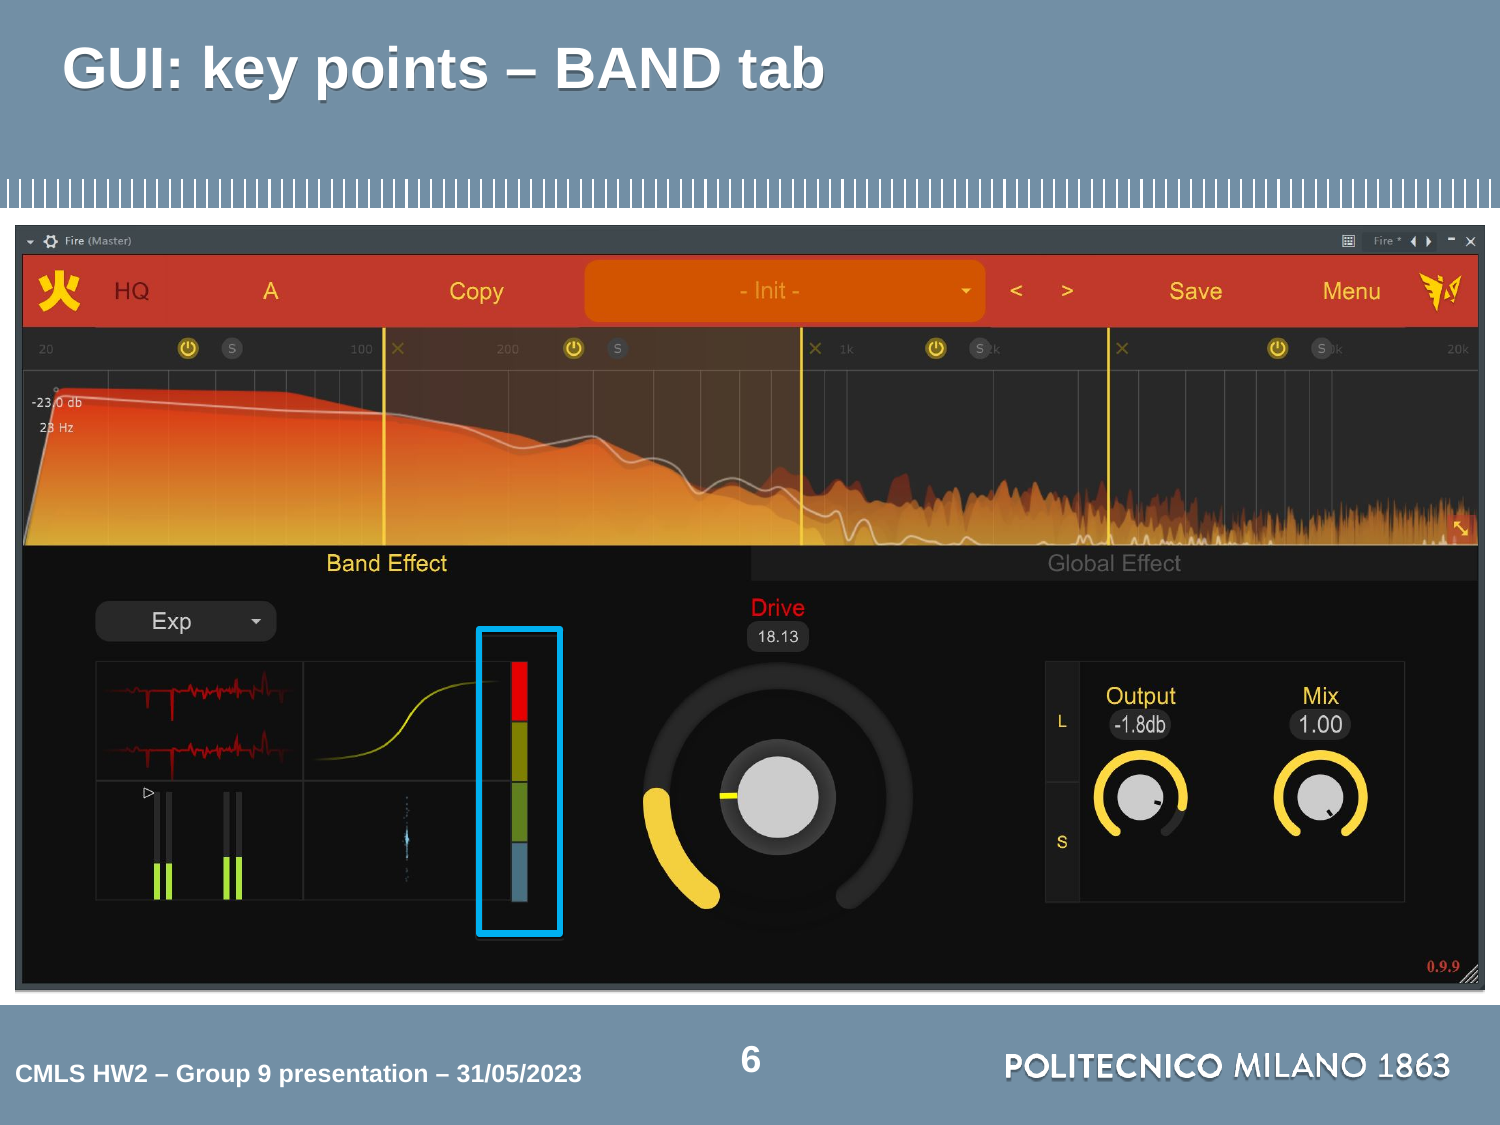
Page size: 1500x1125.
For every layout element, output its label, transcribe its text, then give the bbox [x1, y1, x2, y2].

text_box CMLS HW2 – Group 9 presentation – 31/05/2023 [0, 1049, 610, 1125]
text_box 6 [576, 1027, 927, 1088]
picture [15, 225, 1485, 991]
title GUI: key points – BAND tab [47, 22, 1455, 161]
